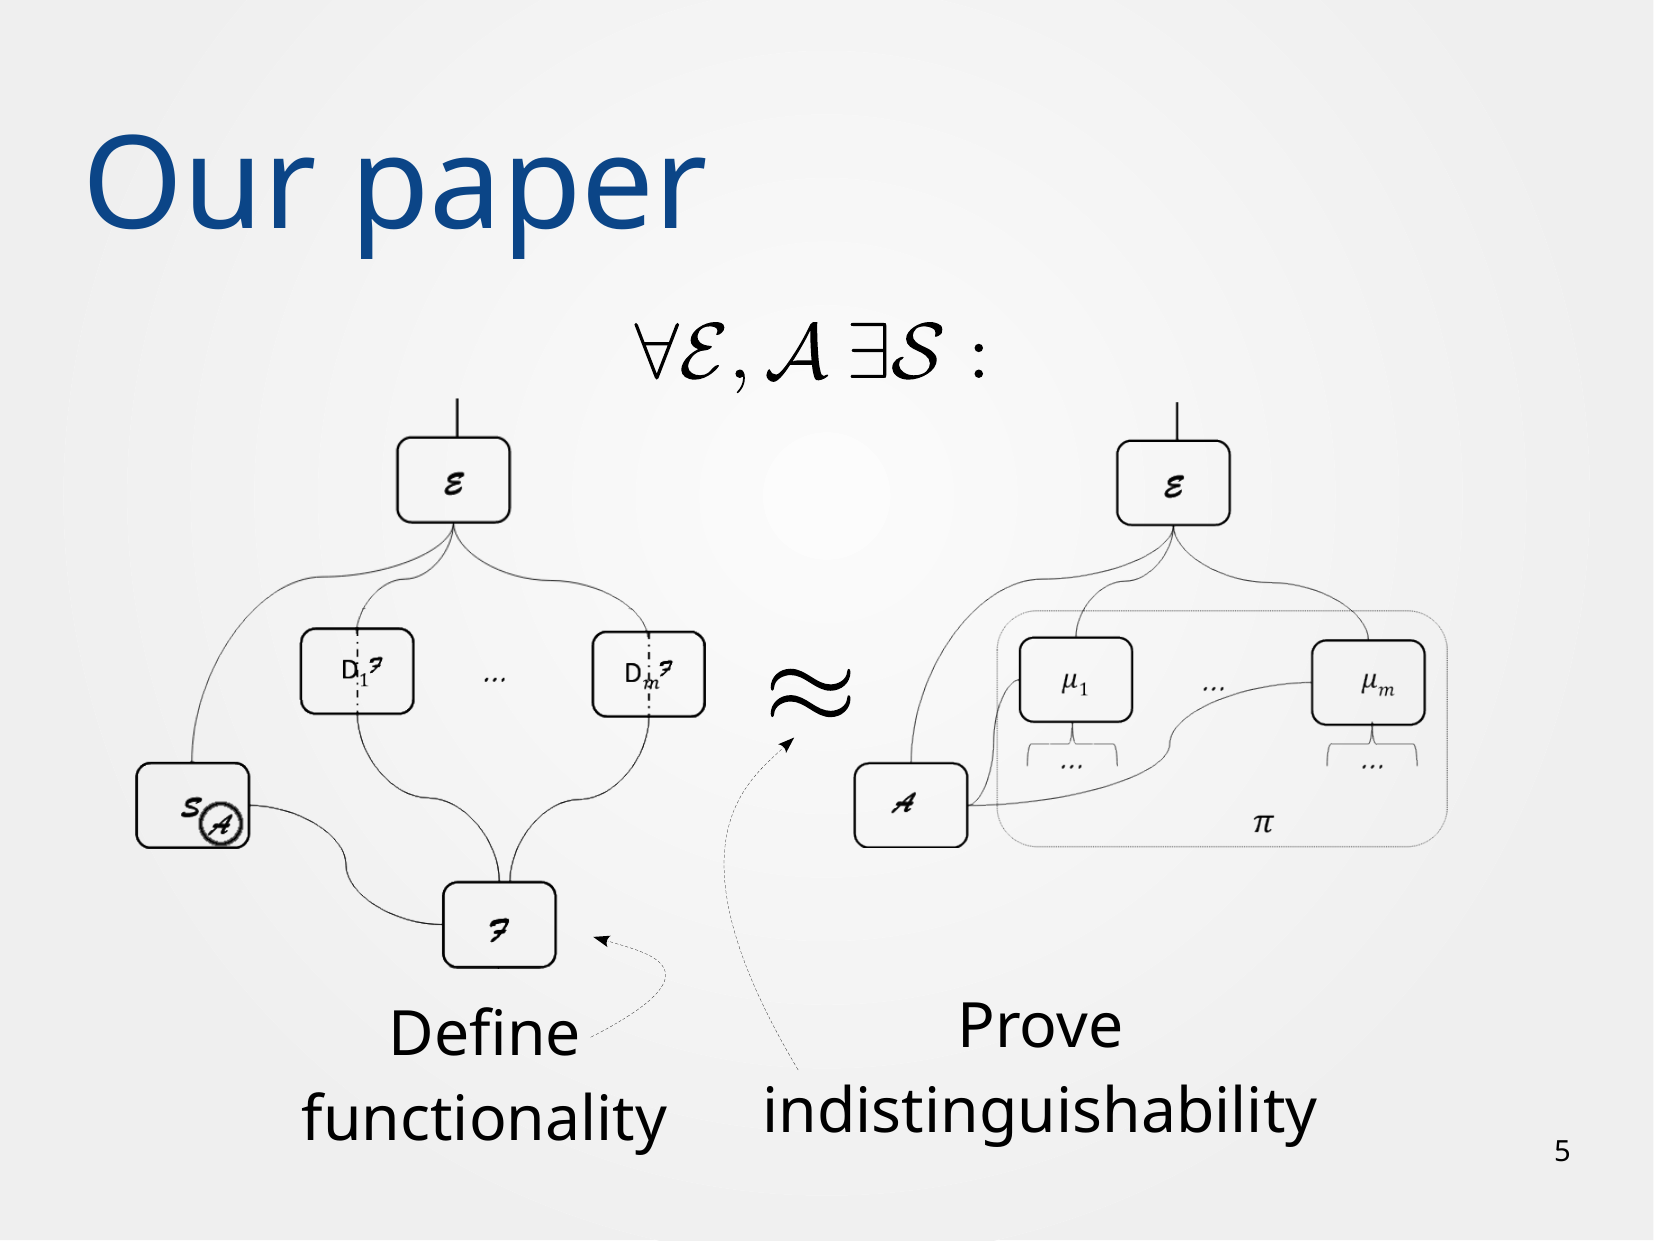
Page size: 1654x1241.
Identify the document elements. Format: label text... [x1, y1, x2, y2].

picture [135, 322, 990, 969]
text_box Define functionality [286, 981, 701, 1170]
picture [759, 401, 1448, 848]
text_box Prove indistinguishability [747, 973, 1381, 1159]
title Our paper [82, 9, 1572, 267]
